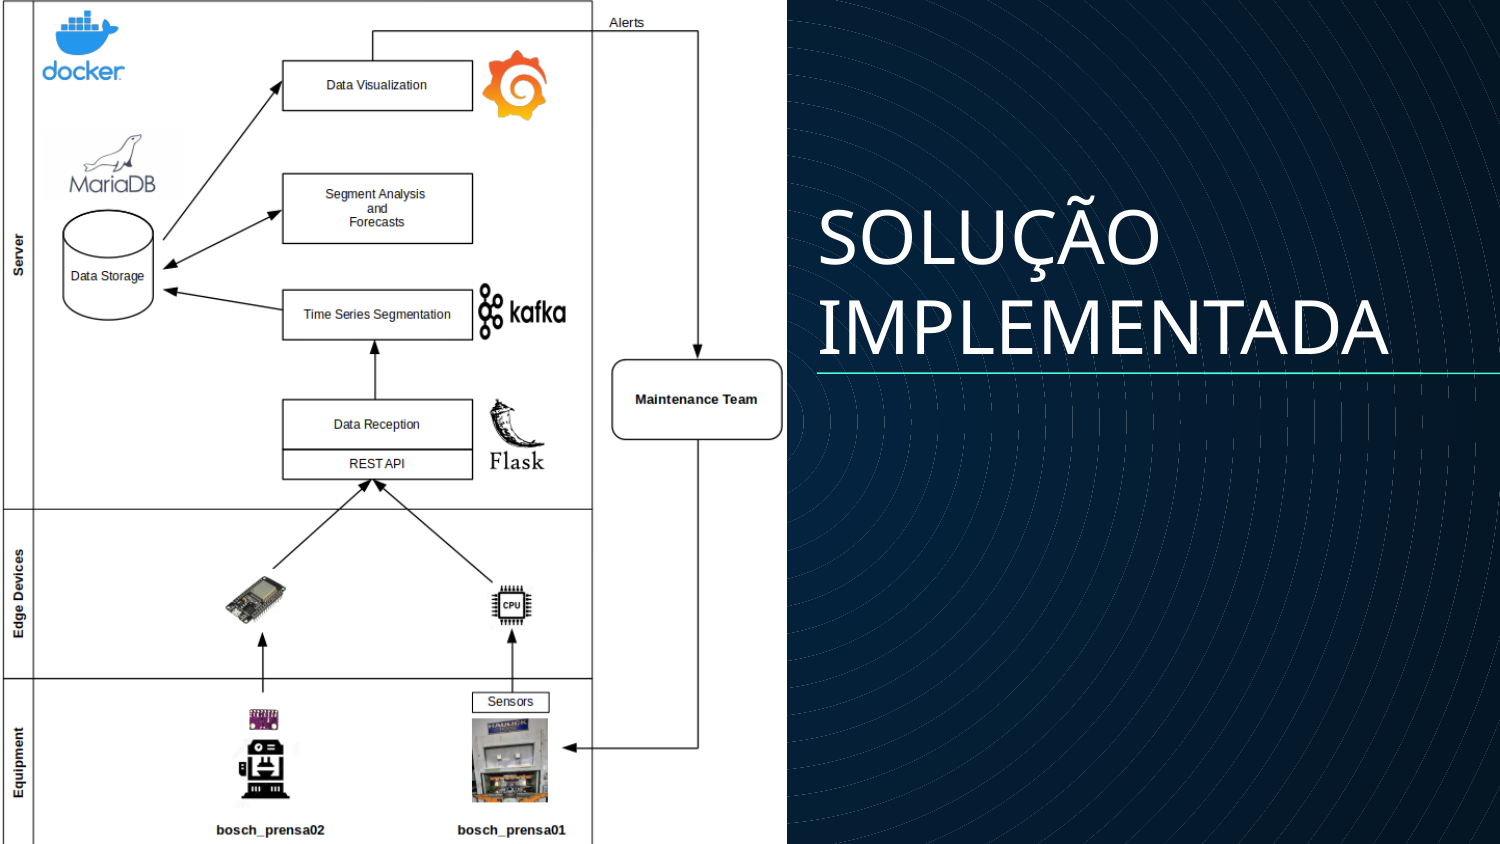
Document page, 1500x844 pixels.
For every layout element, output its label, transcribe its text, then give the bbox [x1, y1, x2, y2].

text_box SOLUÇÃO IMPLEMENTADA [802, 284, 1425, 385]
picture [0, 0, 787, 844]
